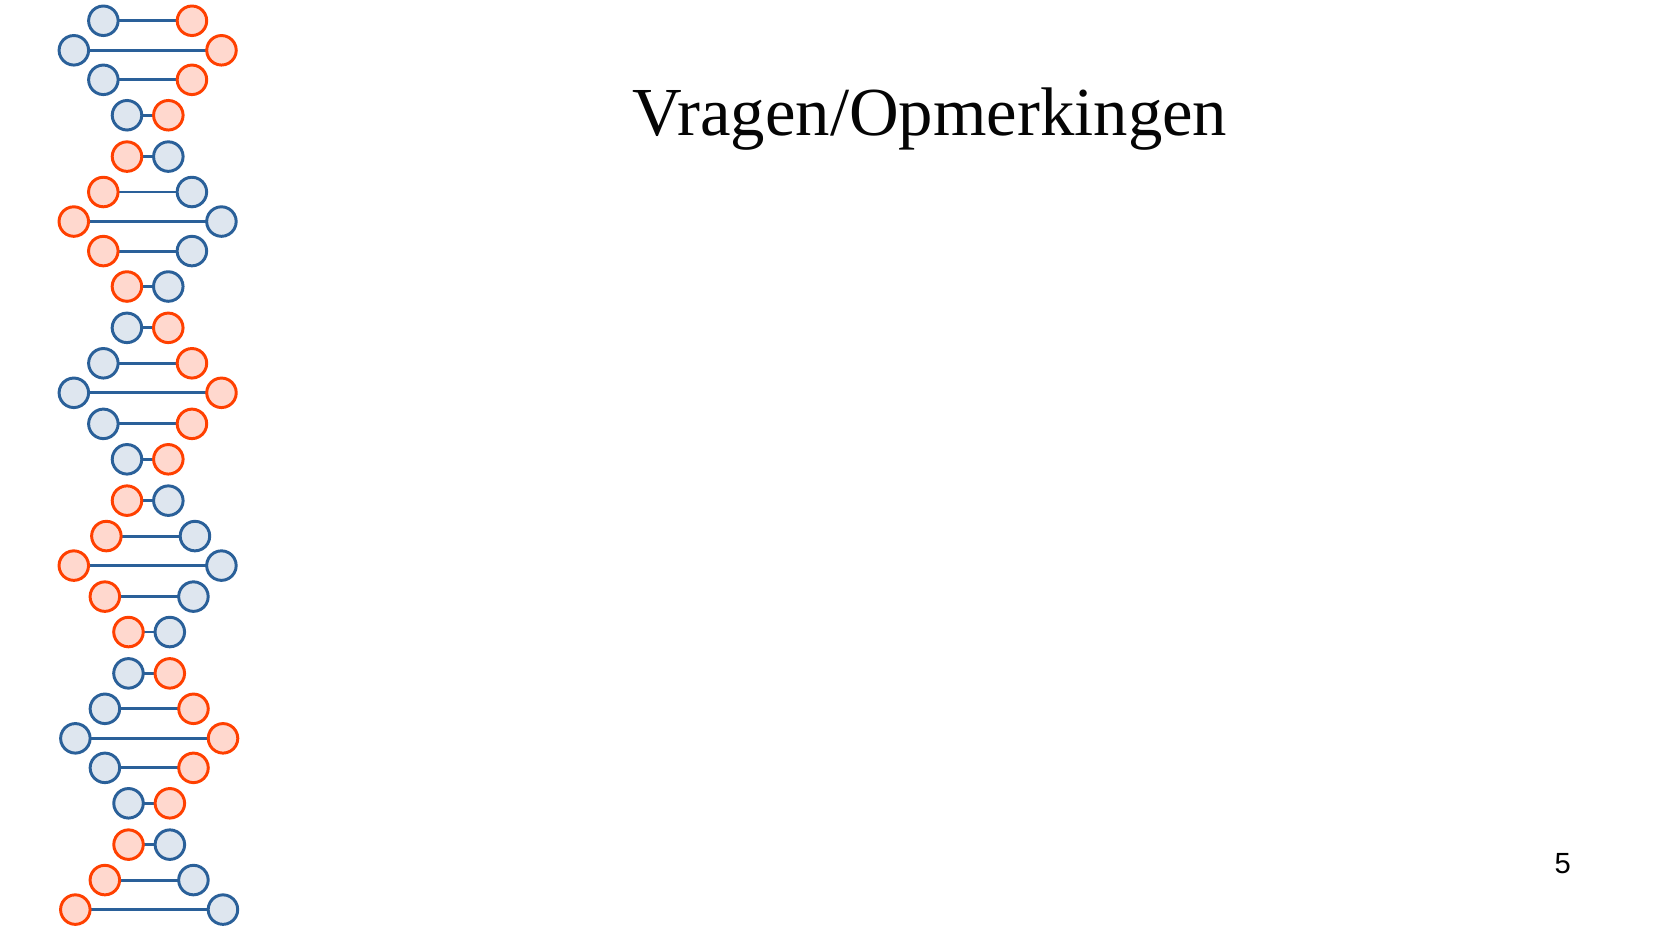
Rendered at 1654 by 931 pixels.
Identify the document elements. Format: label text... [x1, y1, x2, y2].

title Vragen/Opmerkingen [265, 35, 1595, 189]
